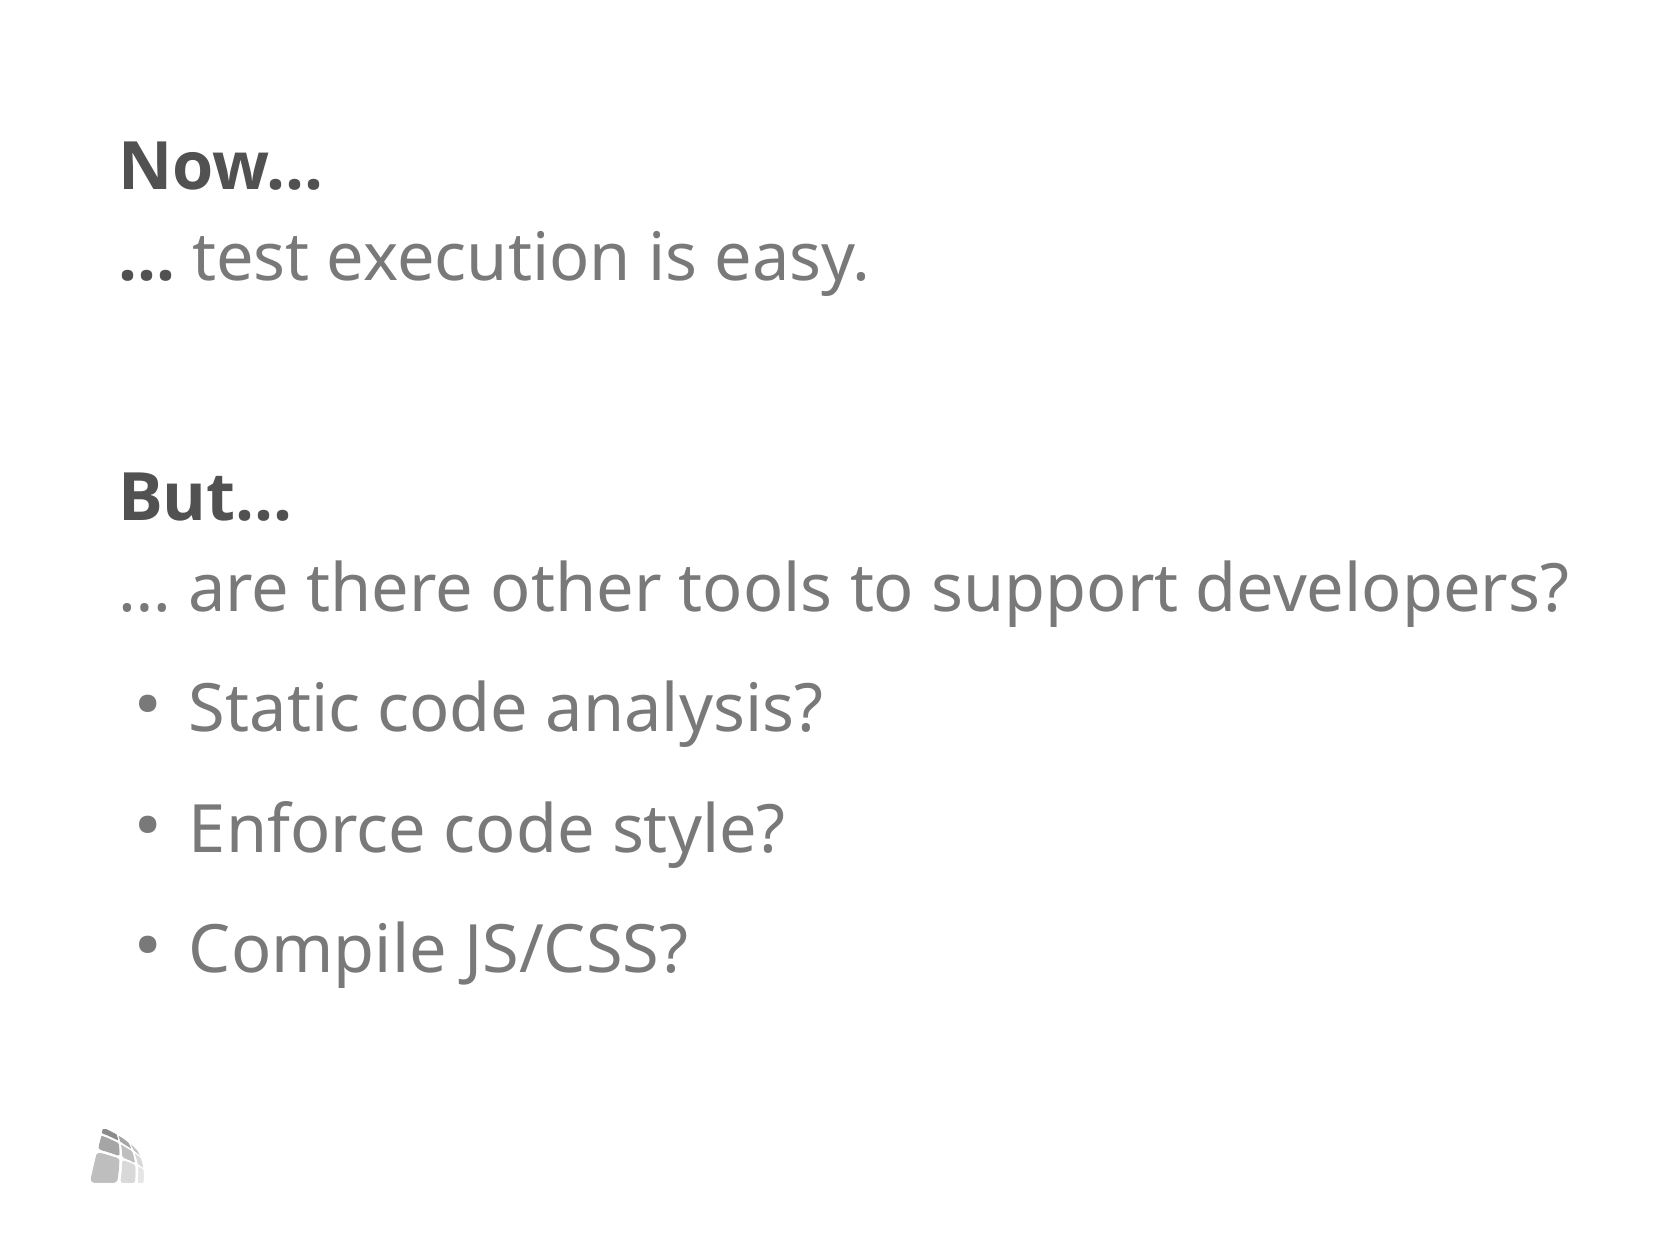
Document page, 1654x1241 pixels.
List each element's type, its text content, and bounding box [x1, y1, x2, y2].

list Now... … test execution is easy. But... … are there other tools to support developers? Static code analysis? Enforce code style? Compile JS/CSS? [118, 118, 1607, 1010]
picture [82, 1129, 144, 1183]
